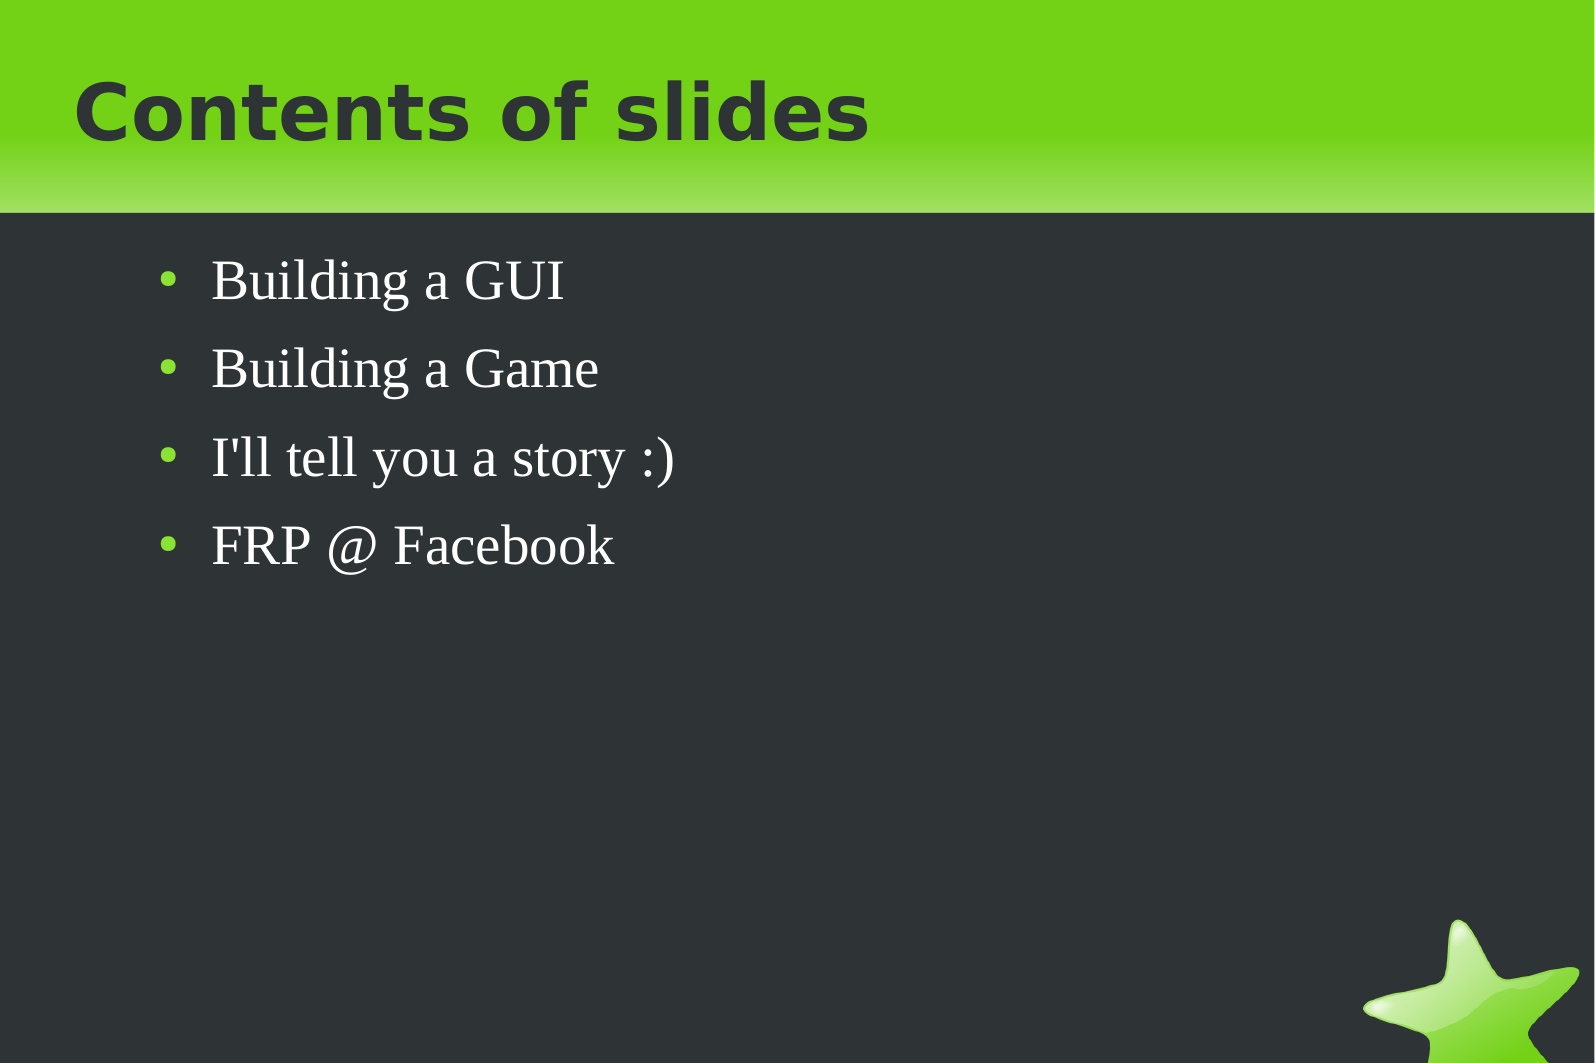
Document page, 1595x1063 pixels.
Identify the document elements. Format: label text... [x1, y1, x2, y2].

list Building a GUI Building a Game I'll tell you a story :) FRP @ Facebook [79, 248, 1515, 951]
title Contents of slides [74, 25, 1510, 203]
picture [0, 0, 1595, 1063]
